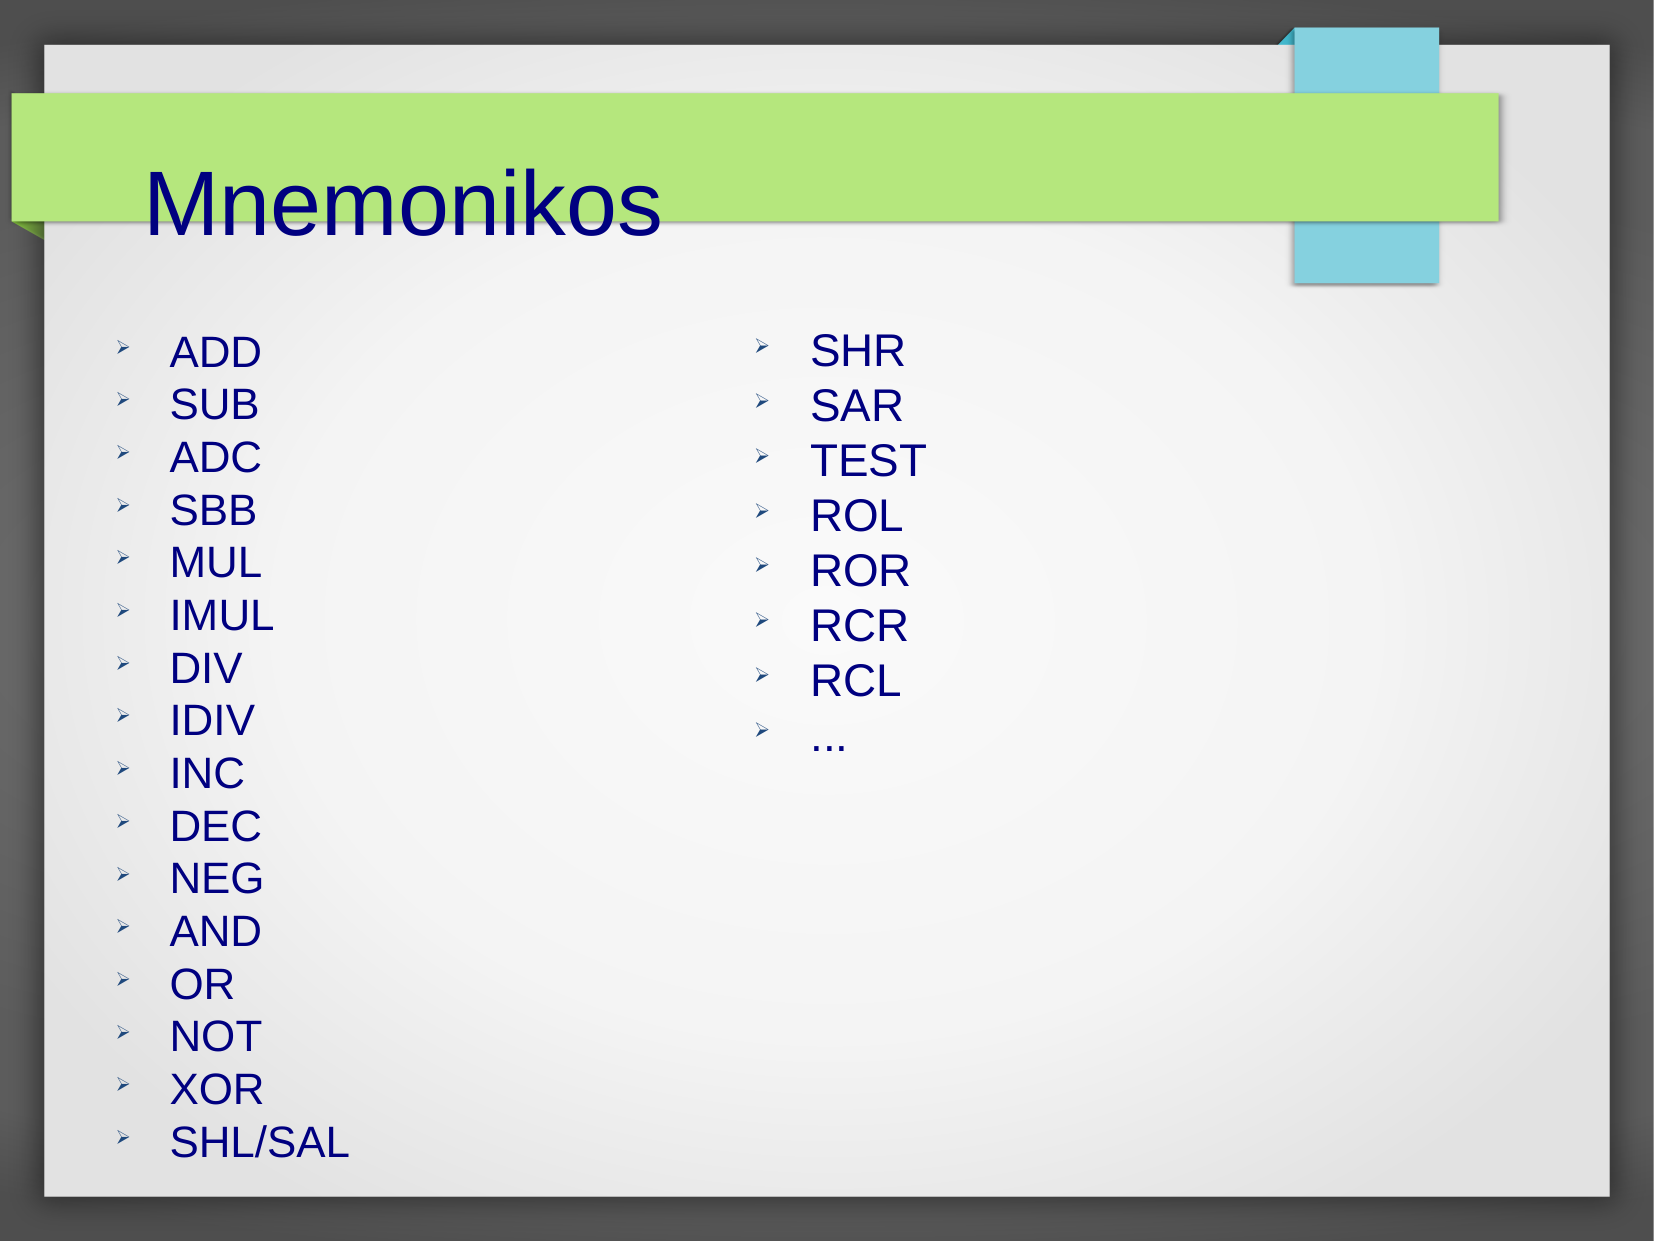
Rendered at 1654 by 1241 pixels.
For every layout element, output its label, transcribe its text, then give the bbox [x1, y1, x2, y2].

picture [0, 0, 1654, 1241]
list ADD SUB ADC SBB MUL IMUL DIV IDIV INC DEC NEG AND OR NOT XOR SHL/SAL [82, 308, 438, 1184]
list SHR SAR TEST ROL ROR RCR RCL ... [720, 305, 1075, 1182]
title Mnemonikos [82, 24, 1406, 269]
